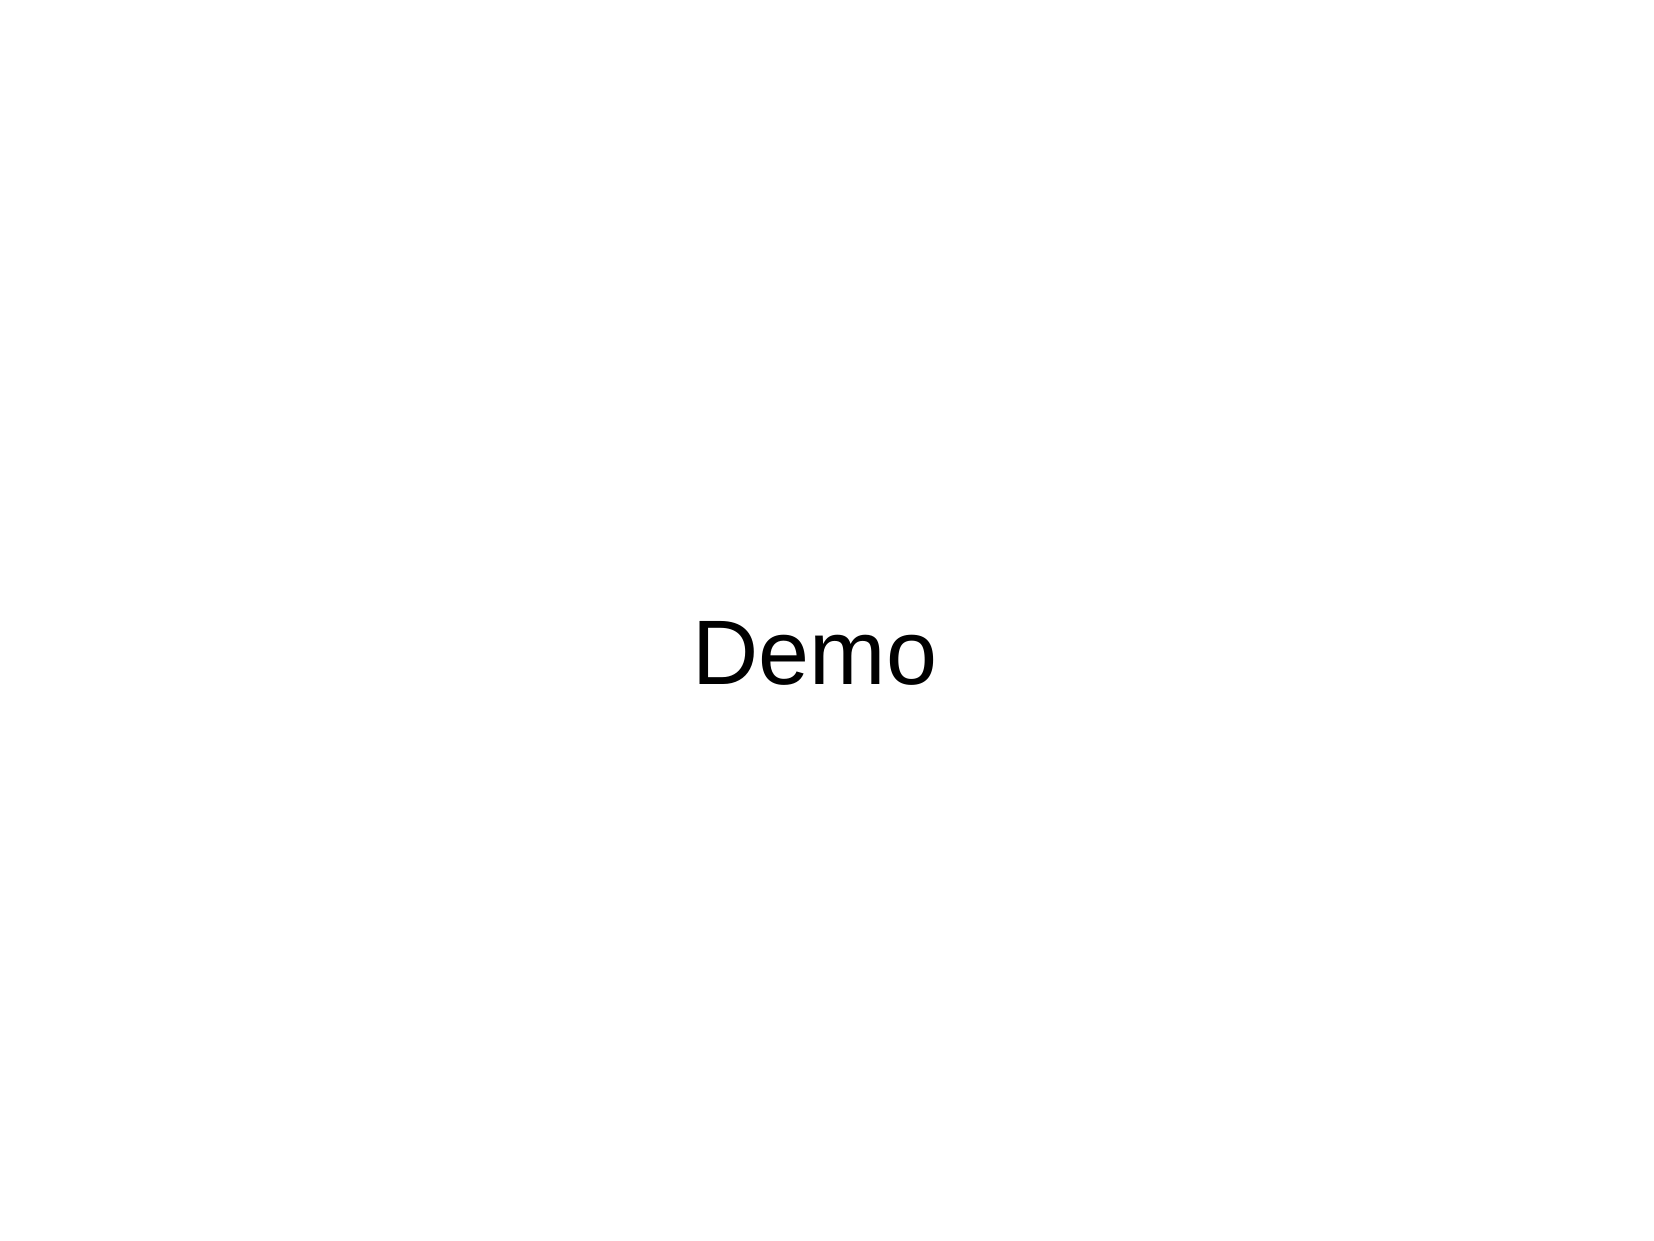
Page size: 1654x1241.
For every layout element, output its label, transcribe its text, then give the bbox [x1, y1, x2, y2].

title Demo [70, 548, 1559, 756]
